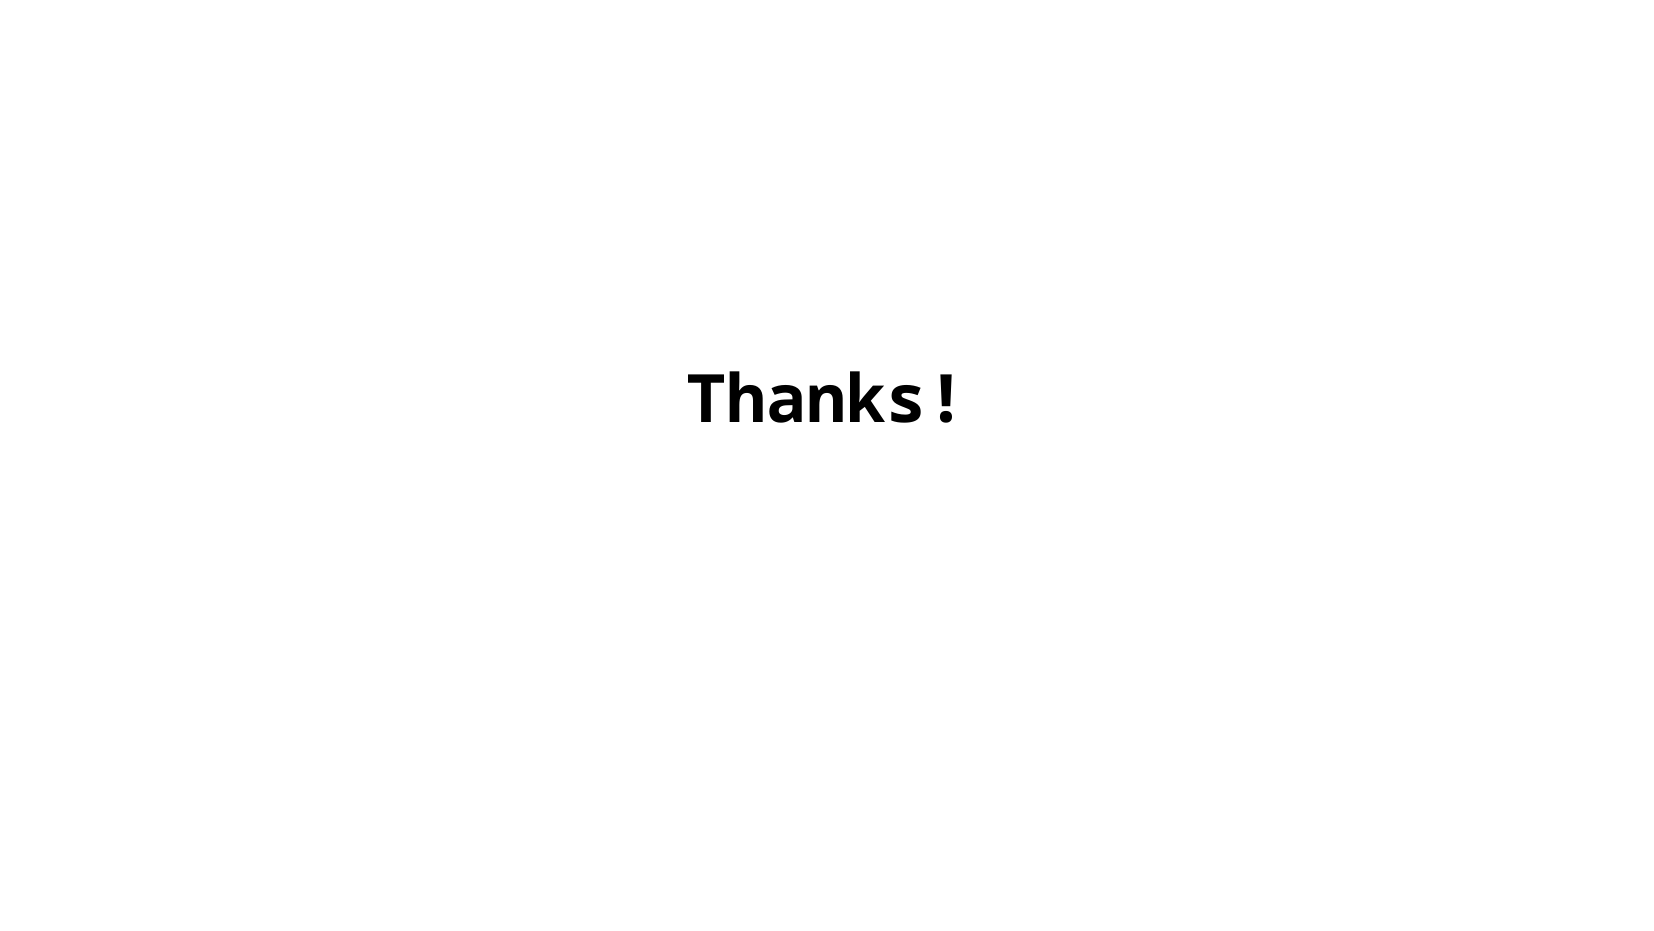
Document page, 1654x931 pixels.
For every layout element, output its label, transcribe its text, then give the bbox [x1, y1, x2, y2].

subtitle Thanks! [82, 37, 1571, 758]
